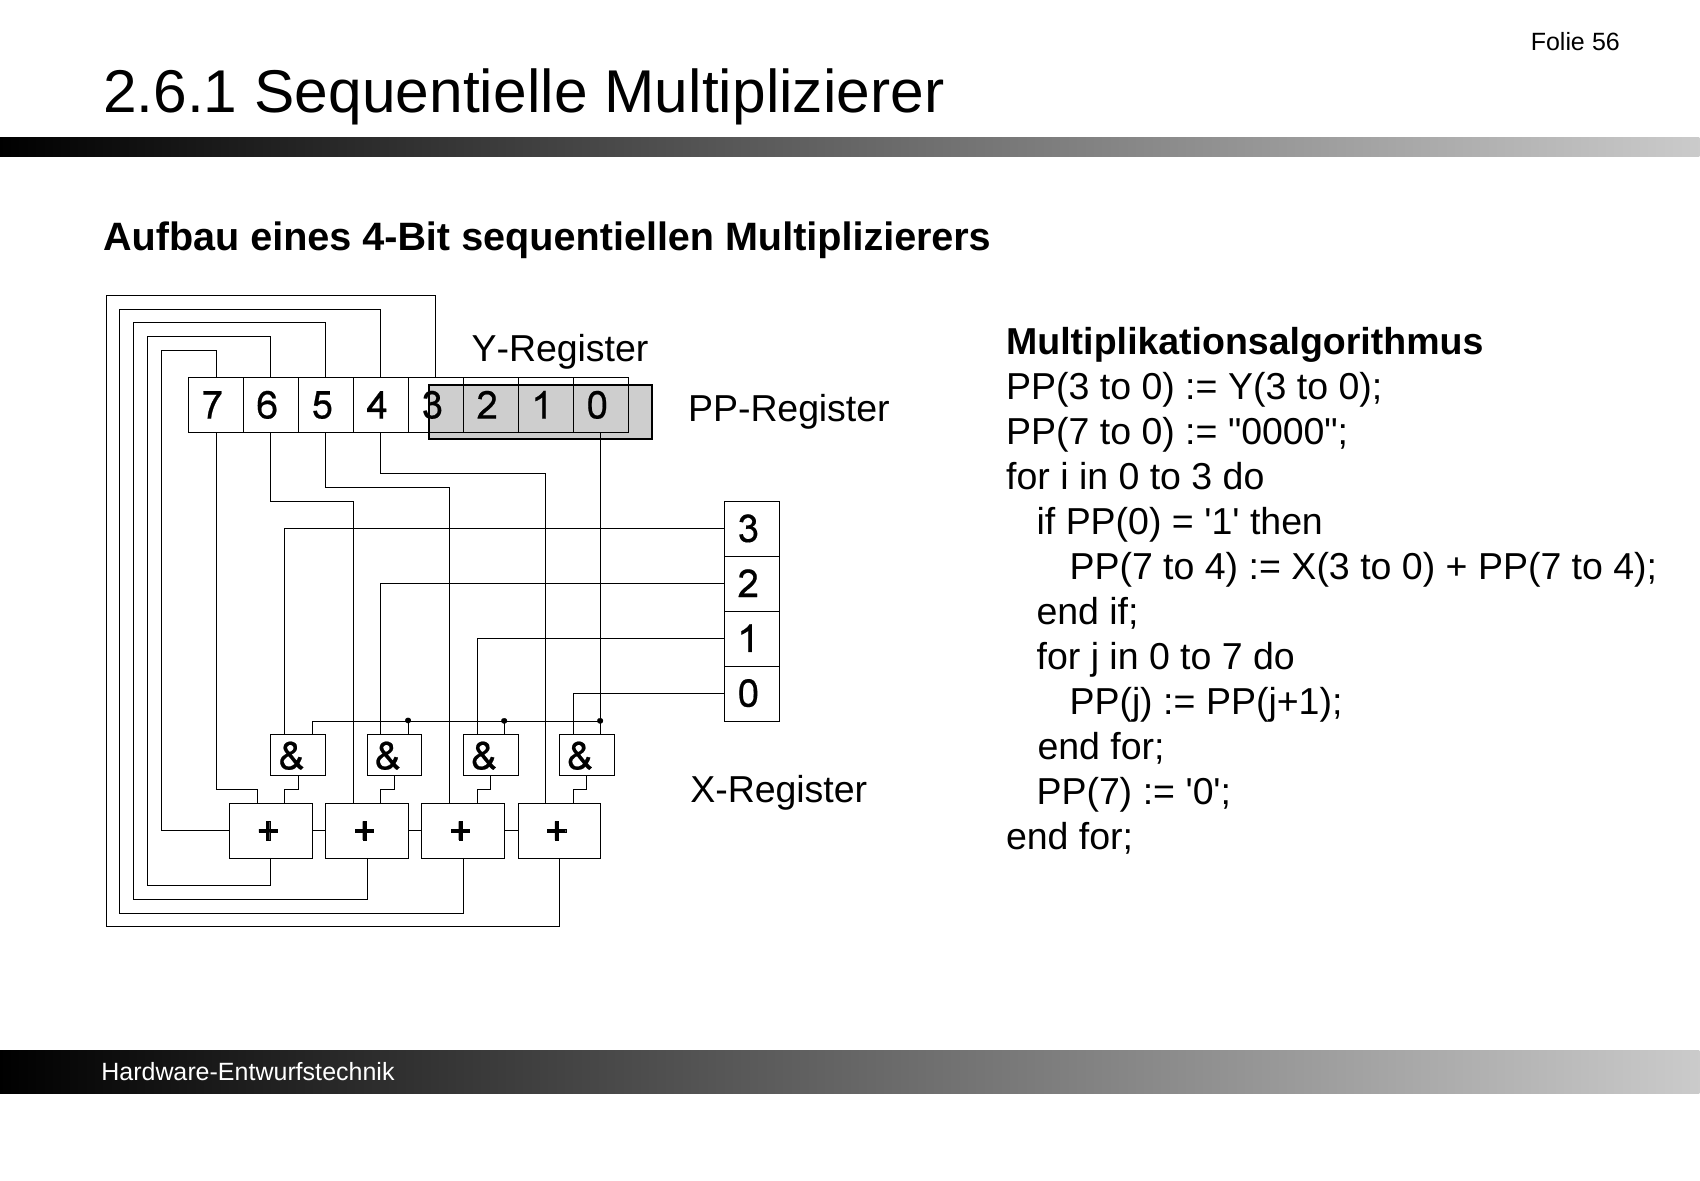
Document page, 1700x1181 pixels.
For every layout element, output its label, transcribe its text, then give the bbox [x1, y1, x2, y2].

text_box Y-Register [456, 316, 664, 376]
text_box Multiplikationsalgorithmus PP(3 to 0) := Y(3 to 0); PP(7 to 0) := "0000"; for i in 0 to 3 do if PP(0) = '1' then PP(7 to 4) := X(3 to 0) + PP(7 to 4); end if; for j in 0 to 7 do PP(j) := PP(j+1); end for; PP(7) := '0'; end for; [991, 309, 1682, 864]
title 2.6.1 Sequentielle Multiplizierer [87, 36, 1421, 142]
text_box X-Register [675, 757, 883, 818]
text_box PP-Register [673, 377, 905, 437]
chart [105, 295, 821, 955]
list Aufbau eines 4-Bit sequentiellen Multiplizierers [87, 202, 1613, 1022]
